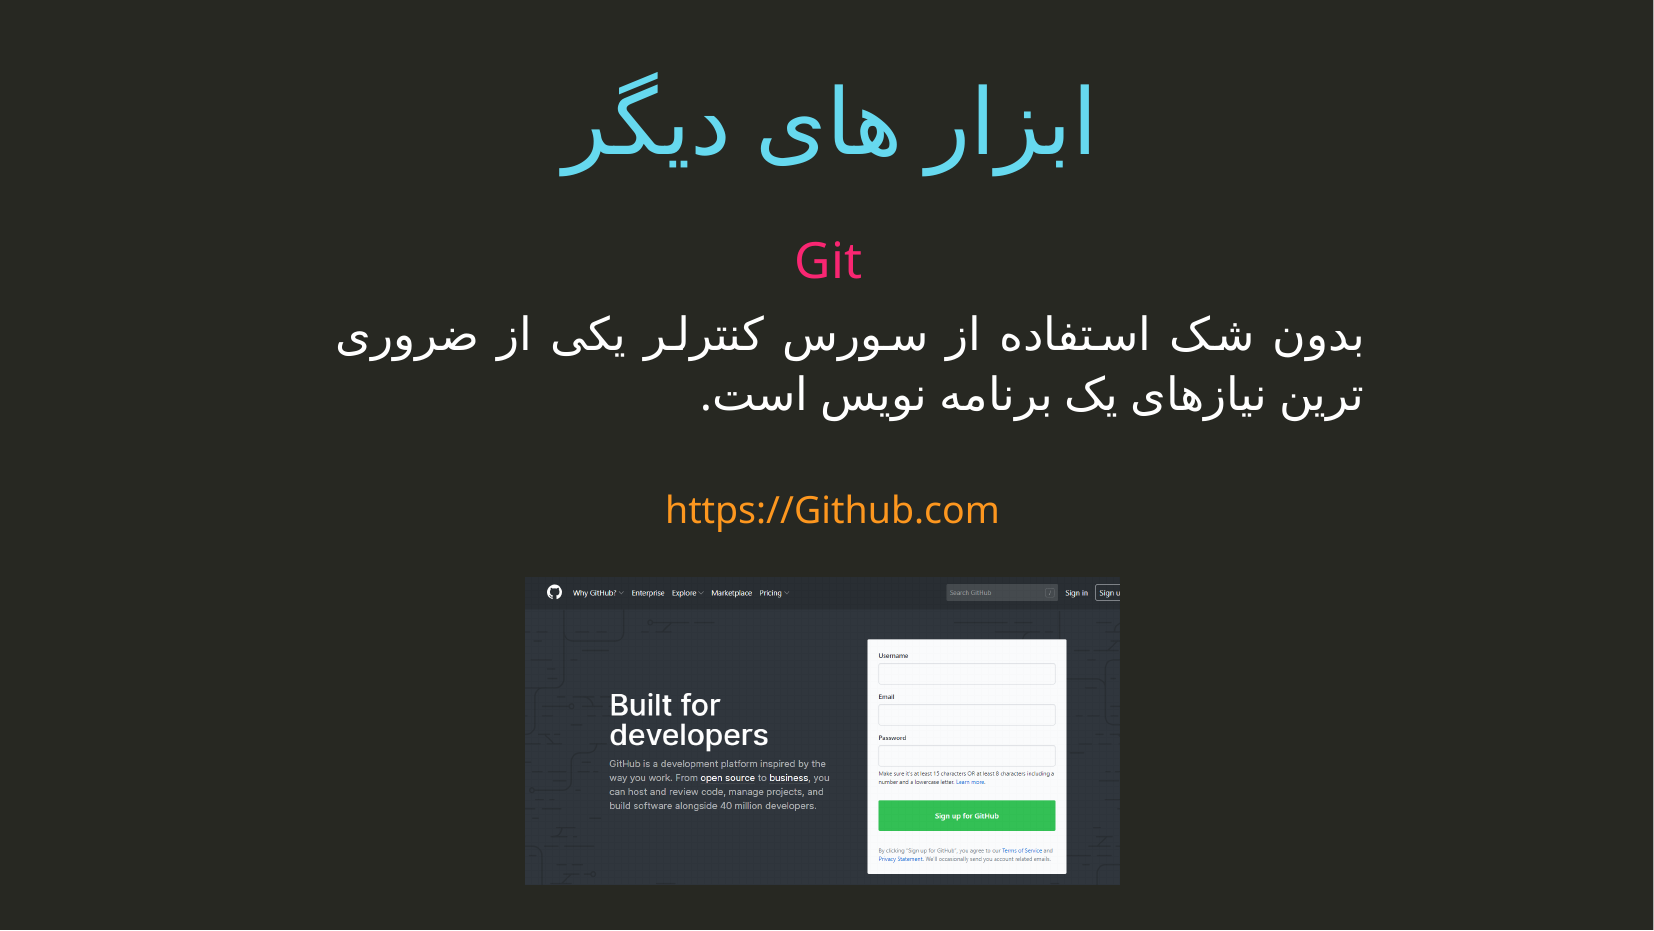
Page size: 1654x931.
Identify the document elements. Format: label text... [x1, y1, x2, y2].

title ابزار های دیگر [86, 54, 1576, 211]
text_box بدون شک استفاده از سورس کنترلر یکی از ضروری ترین نیاز‌های یک برنامه نویس است. [315, 274, 1381, 511]
text_box https://Github.com [285, 476, 1381, 571]
text_box Git [780, 217, 901, 286]
picture [525, 577, 1120, 886]
